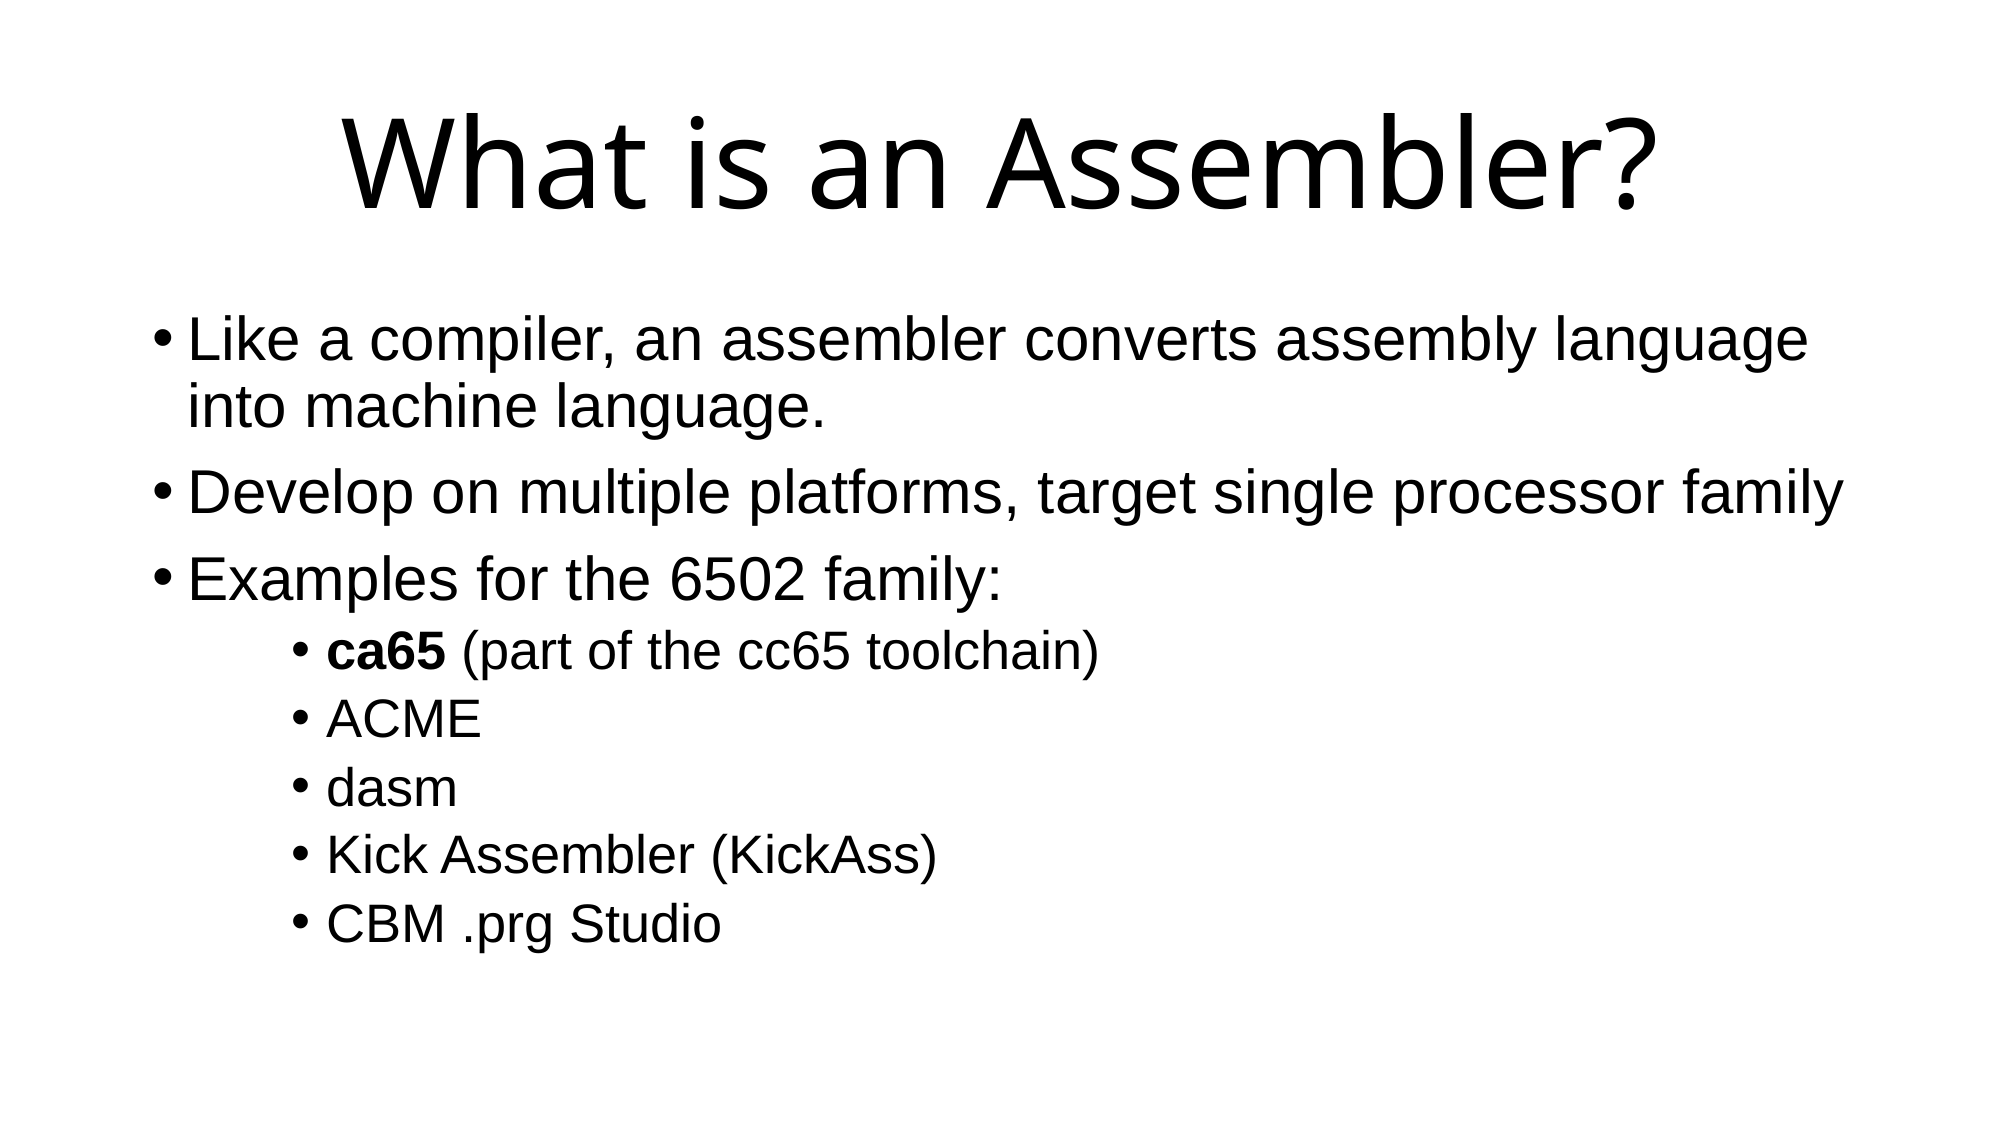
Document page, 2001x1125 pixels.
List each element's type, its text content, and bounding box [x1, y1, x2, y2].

title What is an Assembler? [137, 59, 1863, 278]
list Like a compiler, an assembler converts assembly language into machine language. Develop on multiple platforms, target single processor family Examples for the 6502 family: ca65 (part of the cc65 toolchain) ACME dasm Kick Assembler (KickAss) CBM .prg Studio [137, 299, 1863, 1014]
